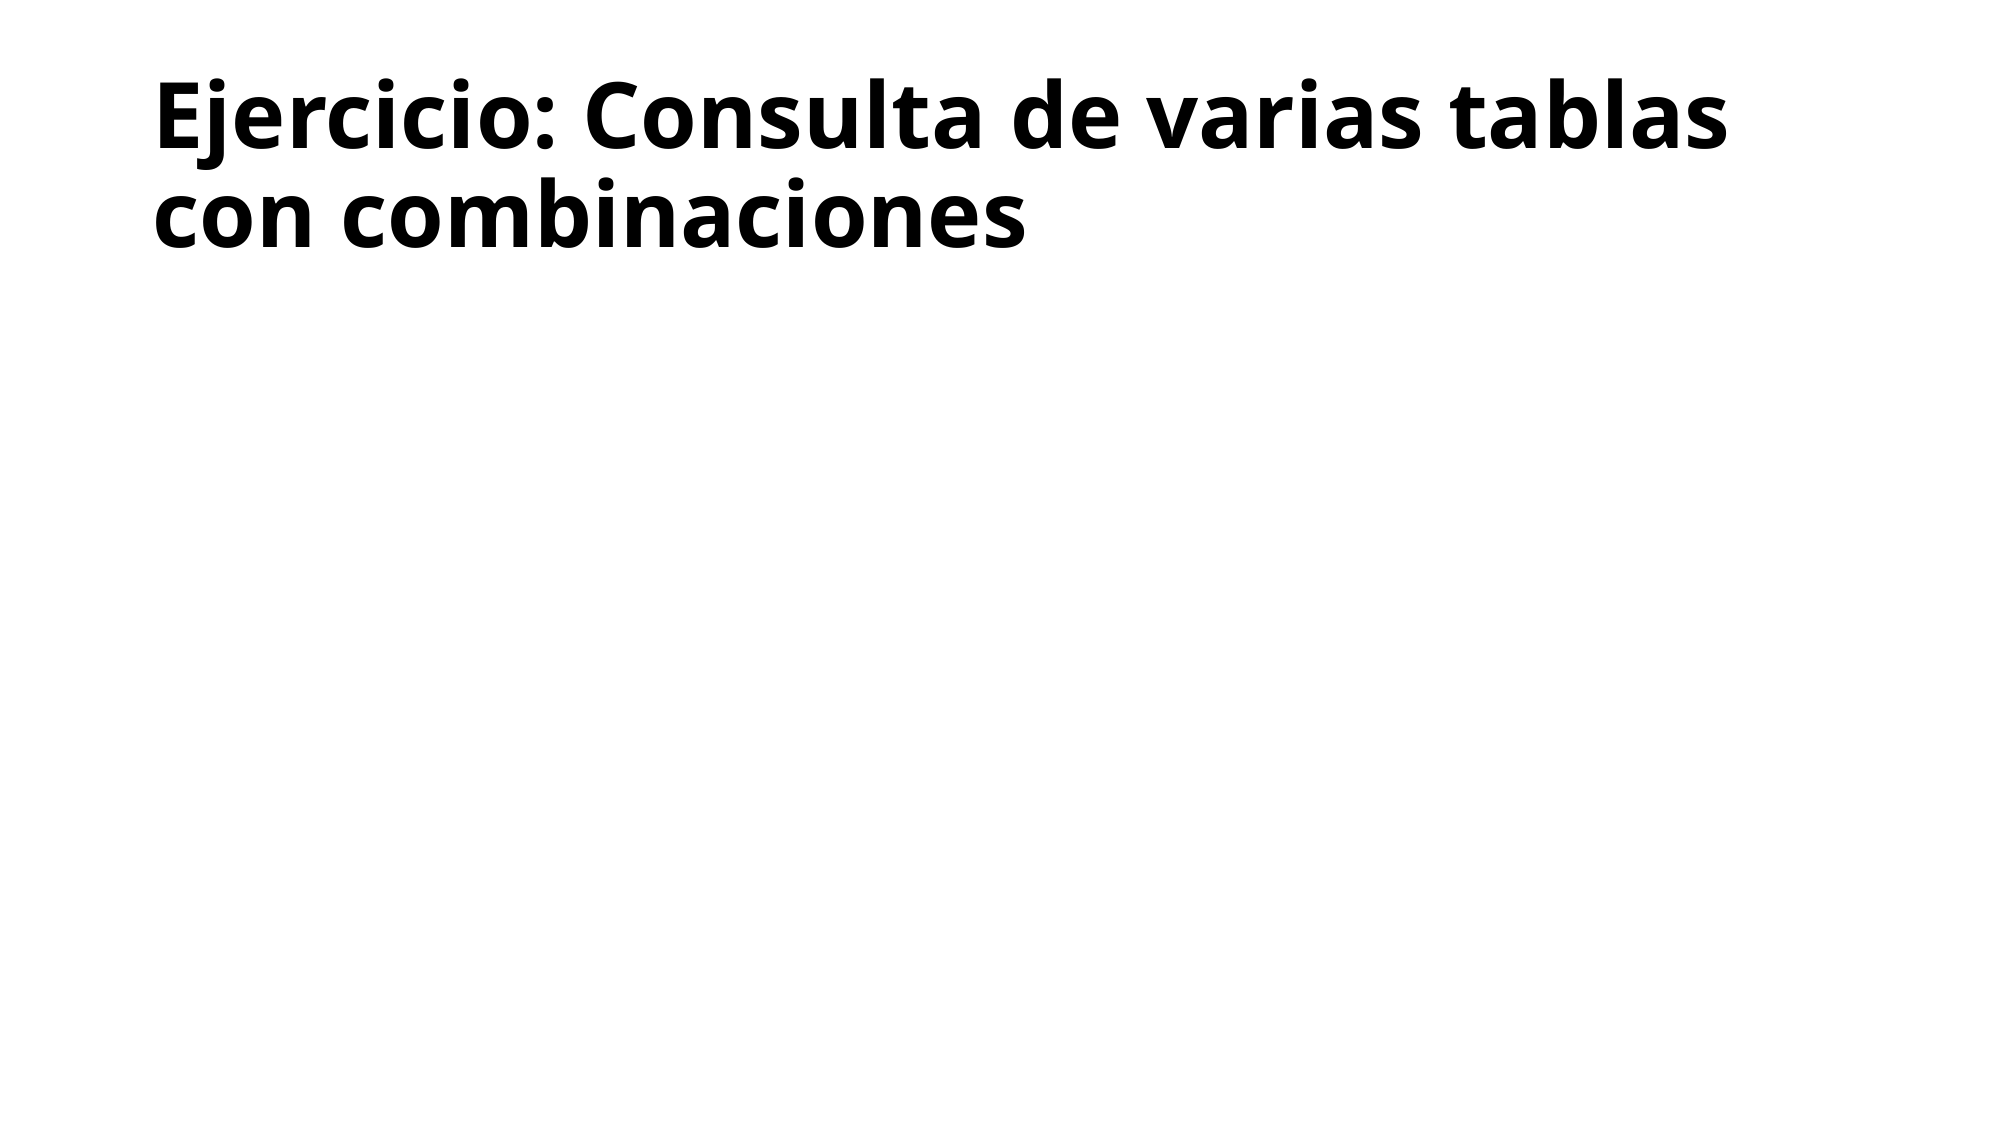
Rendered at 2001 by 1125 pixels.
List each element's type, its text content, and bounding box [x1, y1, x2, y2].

title Ejercicio: Consulta de varias tablas con combinaciones [137, 59, 1863, 278]
